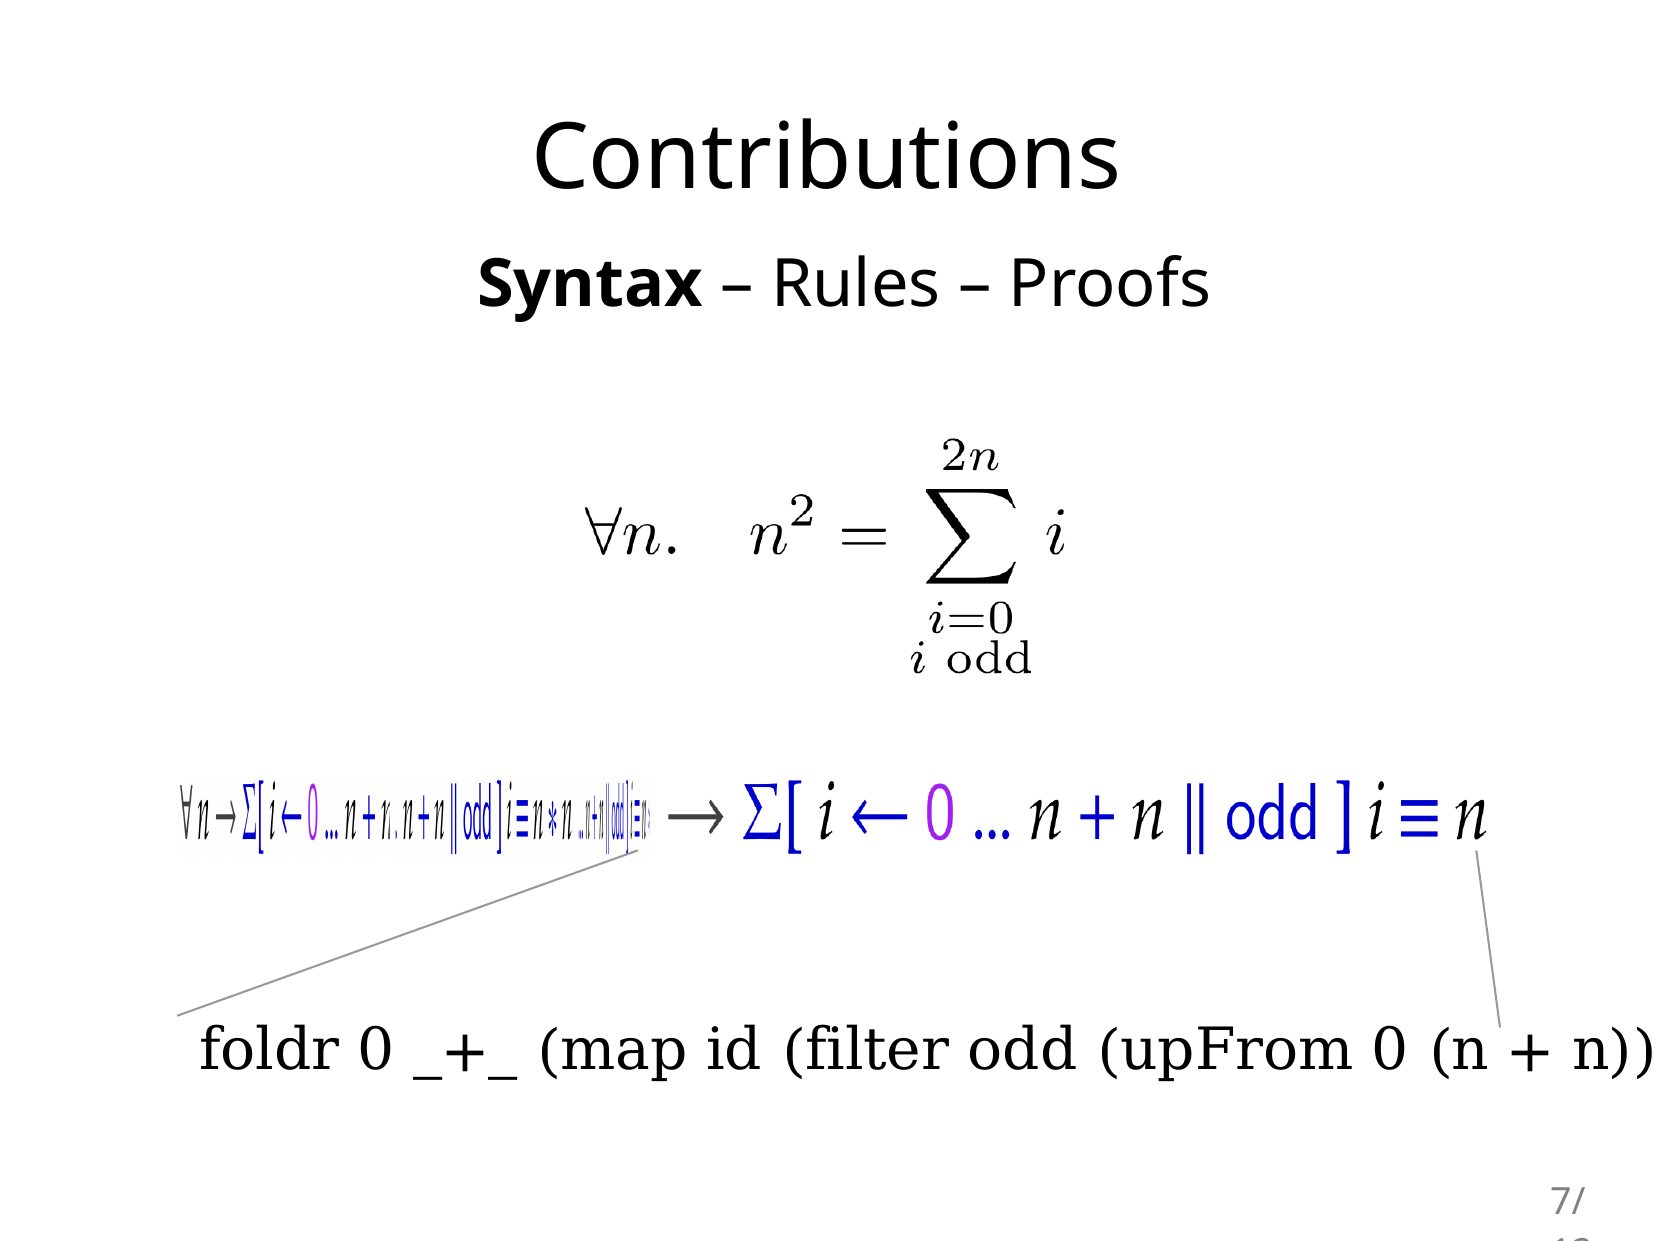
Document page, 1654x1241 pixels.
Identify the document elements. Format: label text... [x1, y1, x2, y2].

text_box <number>/12 [1535, 1166, 1642, 1241]
picture [178, 777, 390, 862]
picture [578, 777, 1489, 862]
text_box Ffoldr 0 _+_ (map id (filter odd (upFrom 0 (n + n)))) [144, 1015, 1510, 1090]
subtitle Syntax – Rules – Proofs [82, 239, 1571, 323]
picture [575, 431, 1092, 688]
title Contributions [82, 49, 1571, 239]
picture [395, 777, 573, 862]
